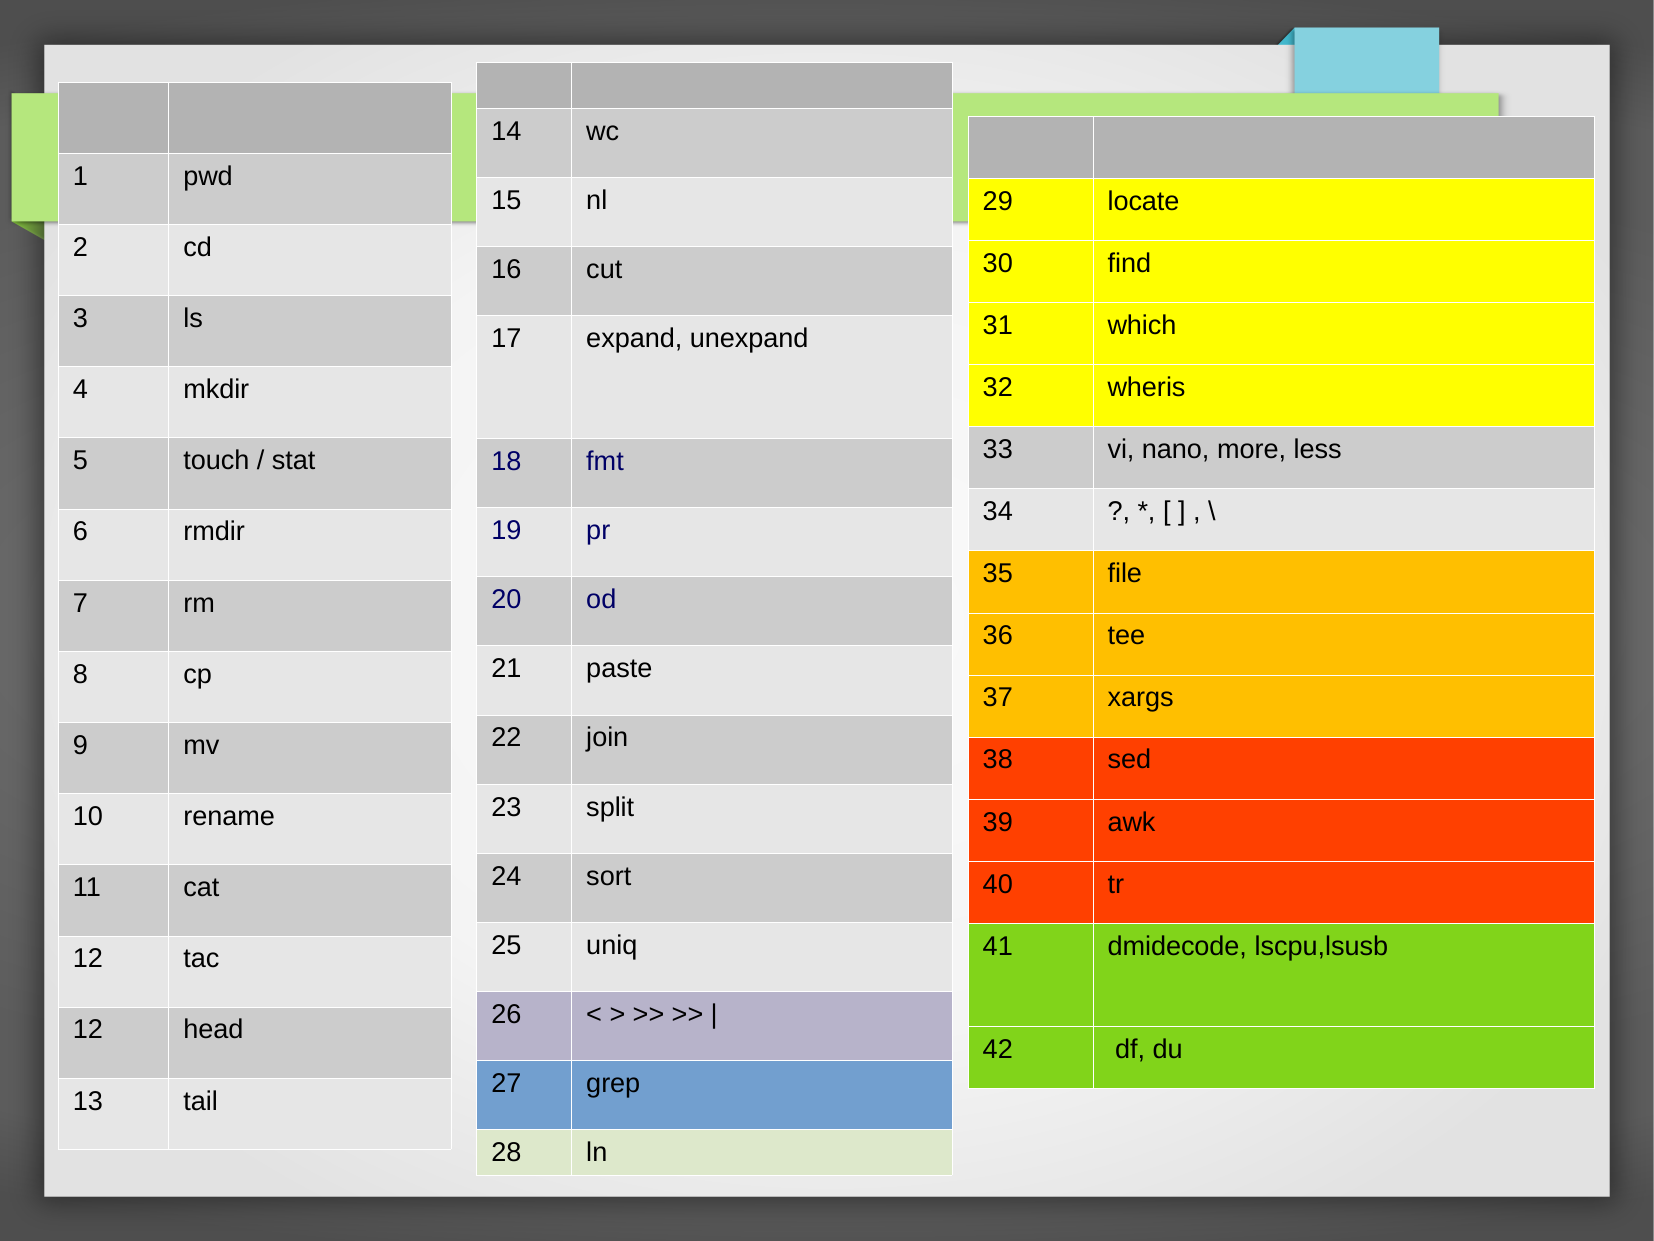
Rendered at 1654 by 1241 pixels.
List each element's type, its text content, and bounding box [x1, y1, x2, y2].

table_cell tr [1094, 862, 1594, 923]
table_cell cp [169, 652, 451, 722]
table_cell 33 [969, 427, 1093, 488]
table_cell 21 [477, 646, 571, 715]
table_cell 41 [969, 924, 1093, 1026]
table_cell tac [169, 937, 451, 1007]
table_cell 23 [477, 785, 571, 853]
table_cell 3 [59, 296, 168, 366]
table_cell rmdir [169, 510, 451, 580]
table_cell mkdir [169, 367, 451, 437]
table_cell 40 [969, 862, 1093, 923]
table_cell touch / stat [169, 438, 451, 509]
table_cell tail [169, 1079, 451, 1149]
table_cell 19 [477, 508, 571, 576]
table_cell sort [572, 854, 952, 922]
table_cell 9 [59, 723, 168, 793]
table_cell head [169, 1008, 451, 1078]
table_cell 29 [969, 179, 1093, 240]
table_cell grep [572, 1061, 952, 1129]
table_cell 34 [969, 489, 1093, 550]
table_header [572, 63, 952, 108]
table_cell 7 [59, 581, 168, 651]
table_cell 28 [477, 1130, 571, 1175]
table_cell cat [169, 865, 451, 936]
table_cell uniq [572, 923, 952, 991]
table_cell 11 [59, 865, 168, 936]
table_cell wc [572, 109, 952, 177]
table_cell 2 [59, 225, 168, 295]
table_cell 24 [477, 854, 571, 922]
table_cell ls [169, 296, 451, 366]
table_cell sed [1094, 738, 1594, 799]
table_cell fmt [572, 439, 952, 507]
table_cell df, du [1094, 1027, 1594, 1088]
table_cell ln [572, 1130, 952, 1175]
table_cell 38 [969, 738, 1093, 799]
table_cell which [1094, 303, 1594, 364]
table_cell od [572, 577, 952, 645]
table_cell cd [169, 225, 451, 295]
table_cell dmidecode, lscpu,lsusb [1094, 924, 1594, 1026]
table_cell 35 [969, 551, 1093, 613]
table_cell split [572, 785, 952, 853]
table_cell 42 [969, 1027, 1093, 1088]
table_cell file [1094, 551, 1594, 613]
table_cell 16 [477, 247, 571, 315]
table_cell cut [572, 247, 952, 315]
table_cell tee [1094, 614, 1594, 675]
table_cell awk [1094, 800, 1594, 861]
table_cell 26 [477, 992, 571, 1060]
table_header [1094, 117, 1594, 178]
table_cell 1 [59, 154, 168, 224]
table_cell 27 [477, 1061, 571, 1129]
table_cell 8 [59, 652, 168, 722]
table_cell xargs [1094, 676, 1594, 737]
table_cell < > >> >> | [572, 992, 952, 1060]
table_cell 25 [477, 923, 571, 991]
table_cell 5 [59, 438, 168, 509]
table_cell 6 [59, 510, 168, 580]
table_cell join [572, 716, 952, 784]
table_cell 37 [969, 676, 1093, 737]
table_header [169, 83, 451, 153]
table_cell 14 [477, 109, 571, 177]
picture [0, 0, 1654, 1241]
table_cell locate [1094, 179, 1594, 240]
table_cell pr [572, 508, 952, 576]
table_cell 31 [969, 303, 1093, 364]
table_header [969, 117, 1093, 178]
table_cell 30 [969, 241, 1093, 302]
table_cell find [1094, 241, 1594, 302]
table_cell 20 [477, 577, 571, 645]
table_cell paste [572, 646, 952, 715]
table_cell pwd [169, 154, 451, 224]
table_cell 18 [477, 439, 571, 507]
table_header [59, 83, 168, 153]
table_cell vi, nano, more, less [1094, 427, 1594, 488]
table_cell rename [169, 794, 451, 864]
table_cell 22 [477, 716, 571, 784]
table_cell 4 [59, 367, 168, 437]
table_cell 13 [59, 1079, 168, 1149]
table_cell 15 [477, 178, 571, 246]
table_cell 12 [59, 1008, 168, 1078]
table_cell mv [169, 723, 451, 793]
table_cell 10 [59, 794, 168, 864]
table_cell 12 [59, 937, 168, 1007]
table_cell expand, unexpand [572, 316, 952, 438]
table_cell nl [572, 178, 952, 246]
table_cell 36 [969, 614, 1093, 675]
table_header [477, 63, 571, 108]
table_cell ?, *, [ ] , \ [1094, 489, 1594, 550]
table_cell rm [169, 581, 451, 651]
table_cell wheris [1094, 365, 1594, 426]
table_cell 32 [969, 365, 1093, 426]
table_cell 39 [969, 800, 1093, 861]
table_cell 17 [477, 316, 571, 438]
